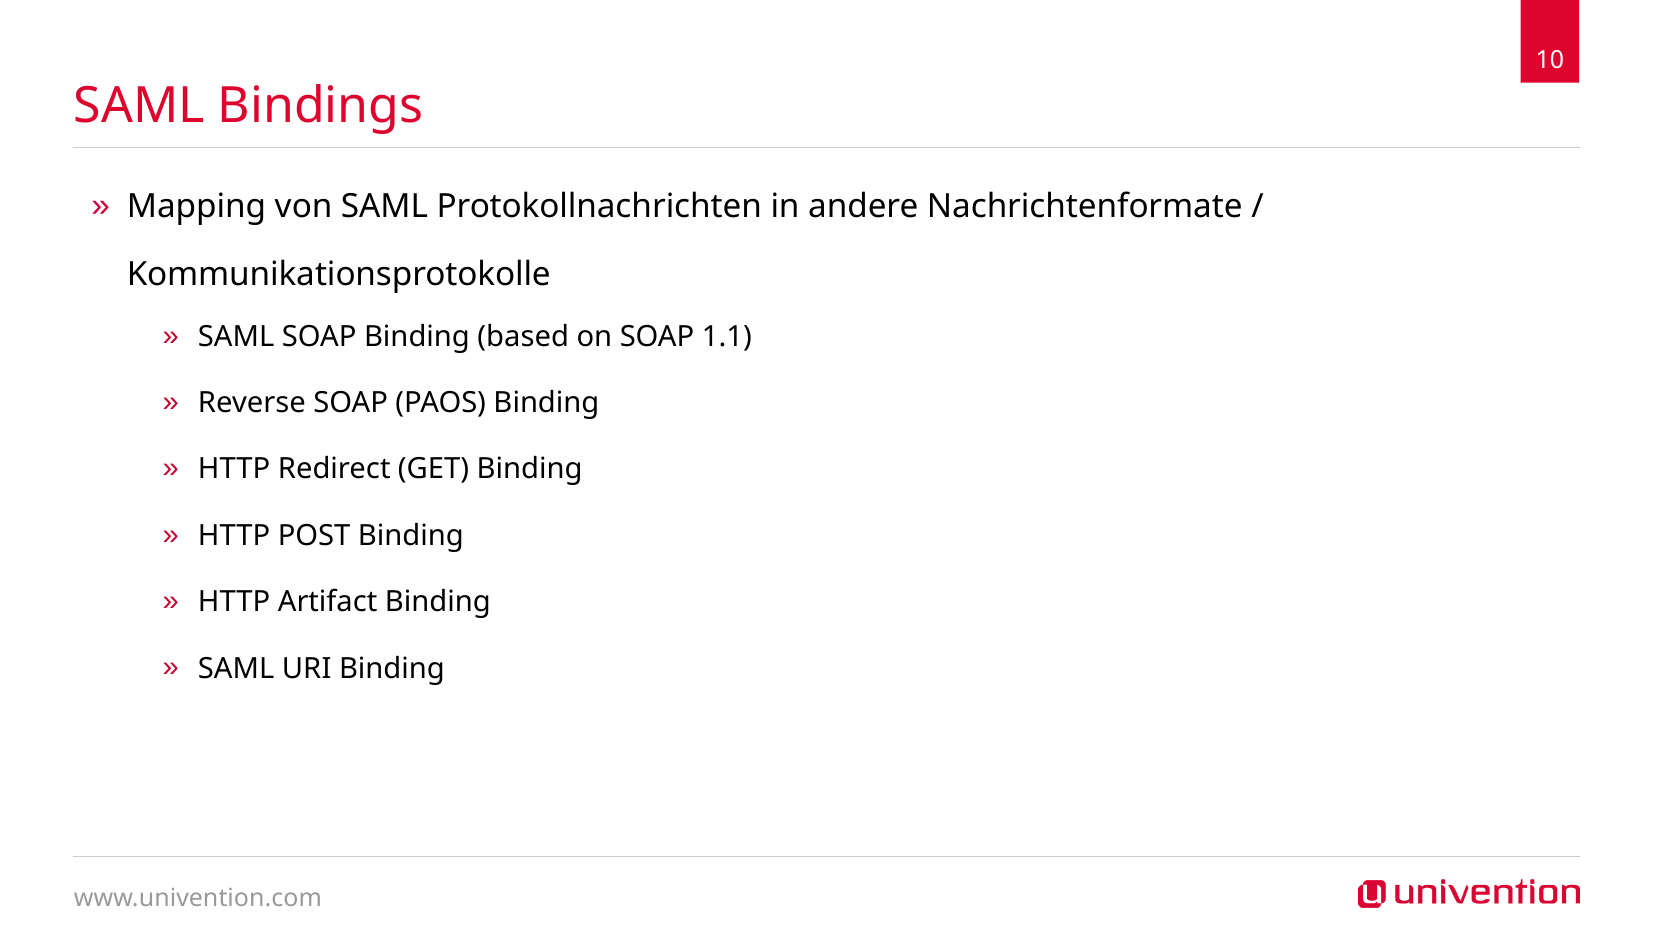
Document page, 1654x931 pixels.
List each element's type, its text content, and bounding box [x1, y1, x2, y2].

picture [1358, 879, 1580, 908]
title SAML Bindings [73, 59, 1580, 148]
list Mapping von SAML Protokollnachrichten in andere Nachrichtenformate / Kommunikationsprotokolle SAML SOAP Binding (based on SOAP 1.1) Reverse SOAP (PAOS) Binding HTTP Redirect (GET) Binding HTTP POST Binding HTTP Artifact Binding SAML URI Binding [73, 159, 1580, 751]
